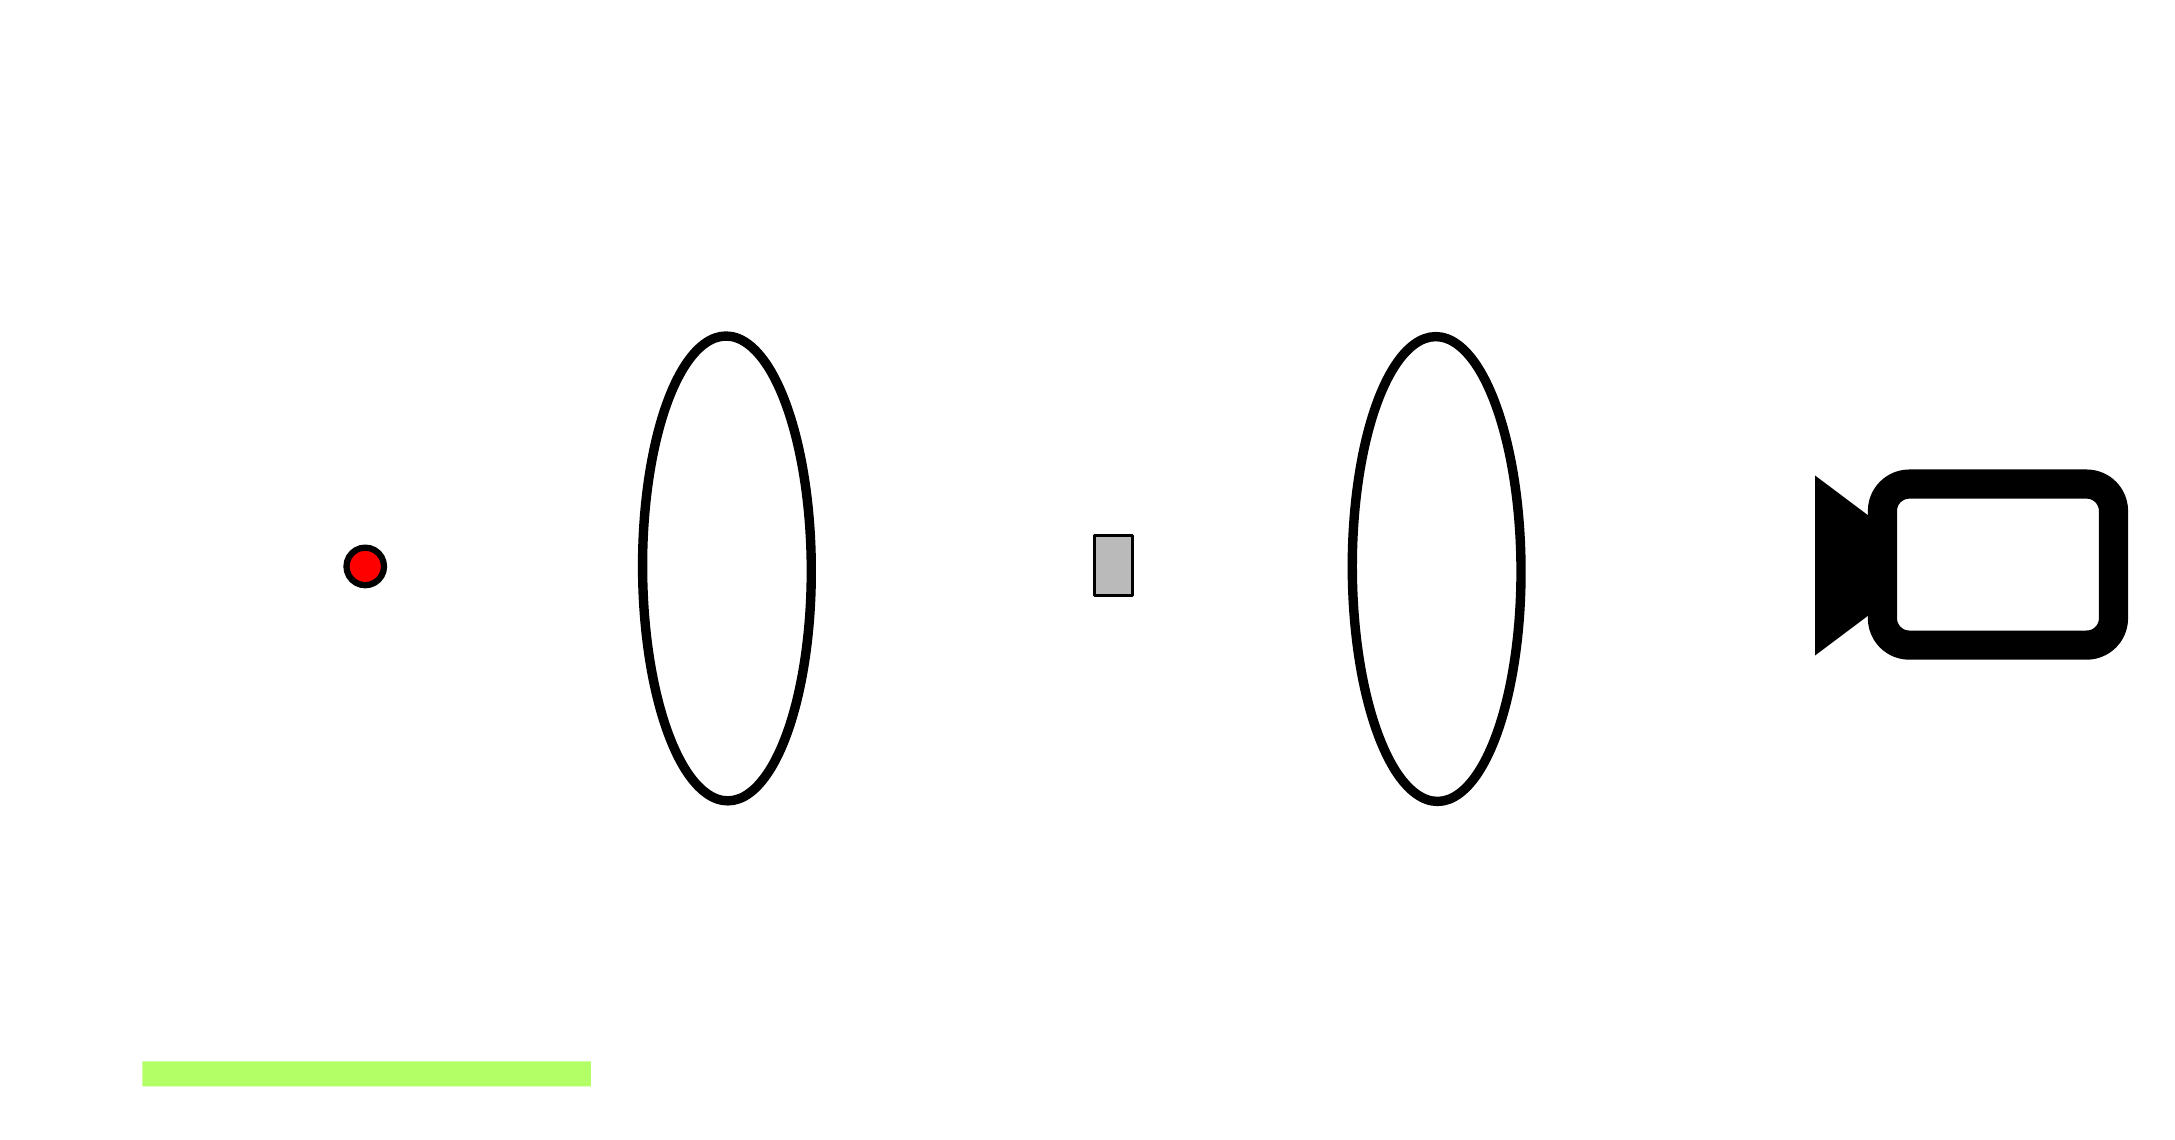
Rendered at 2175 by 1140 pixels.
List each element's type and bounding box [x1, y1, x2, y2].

text_box [1882, 484, 2114, 646]
text_box [1094, 535, 1133, 596]
text_box [1352, 336, 1522, 802]
text_box [642, 336, 812, 801]
text_box [1815, 475, 1876, 656]
text_box [346, 547, 385, 586]
